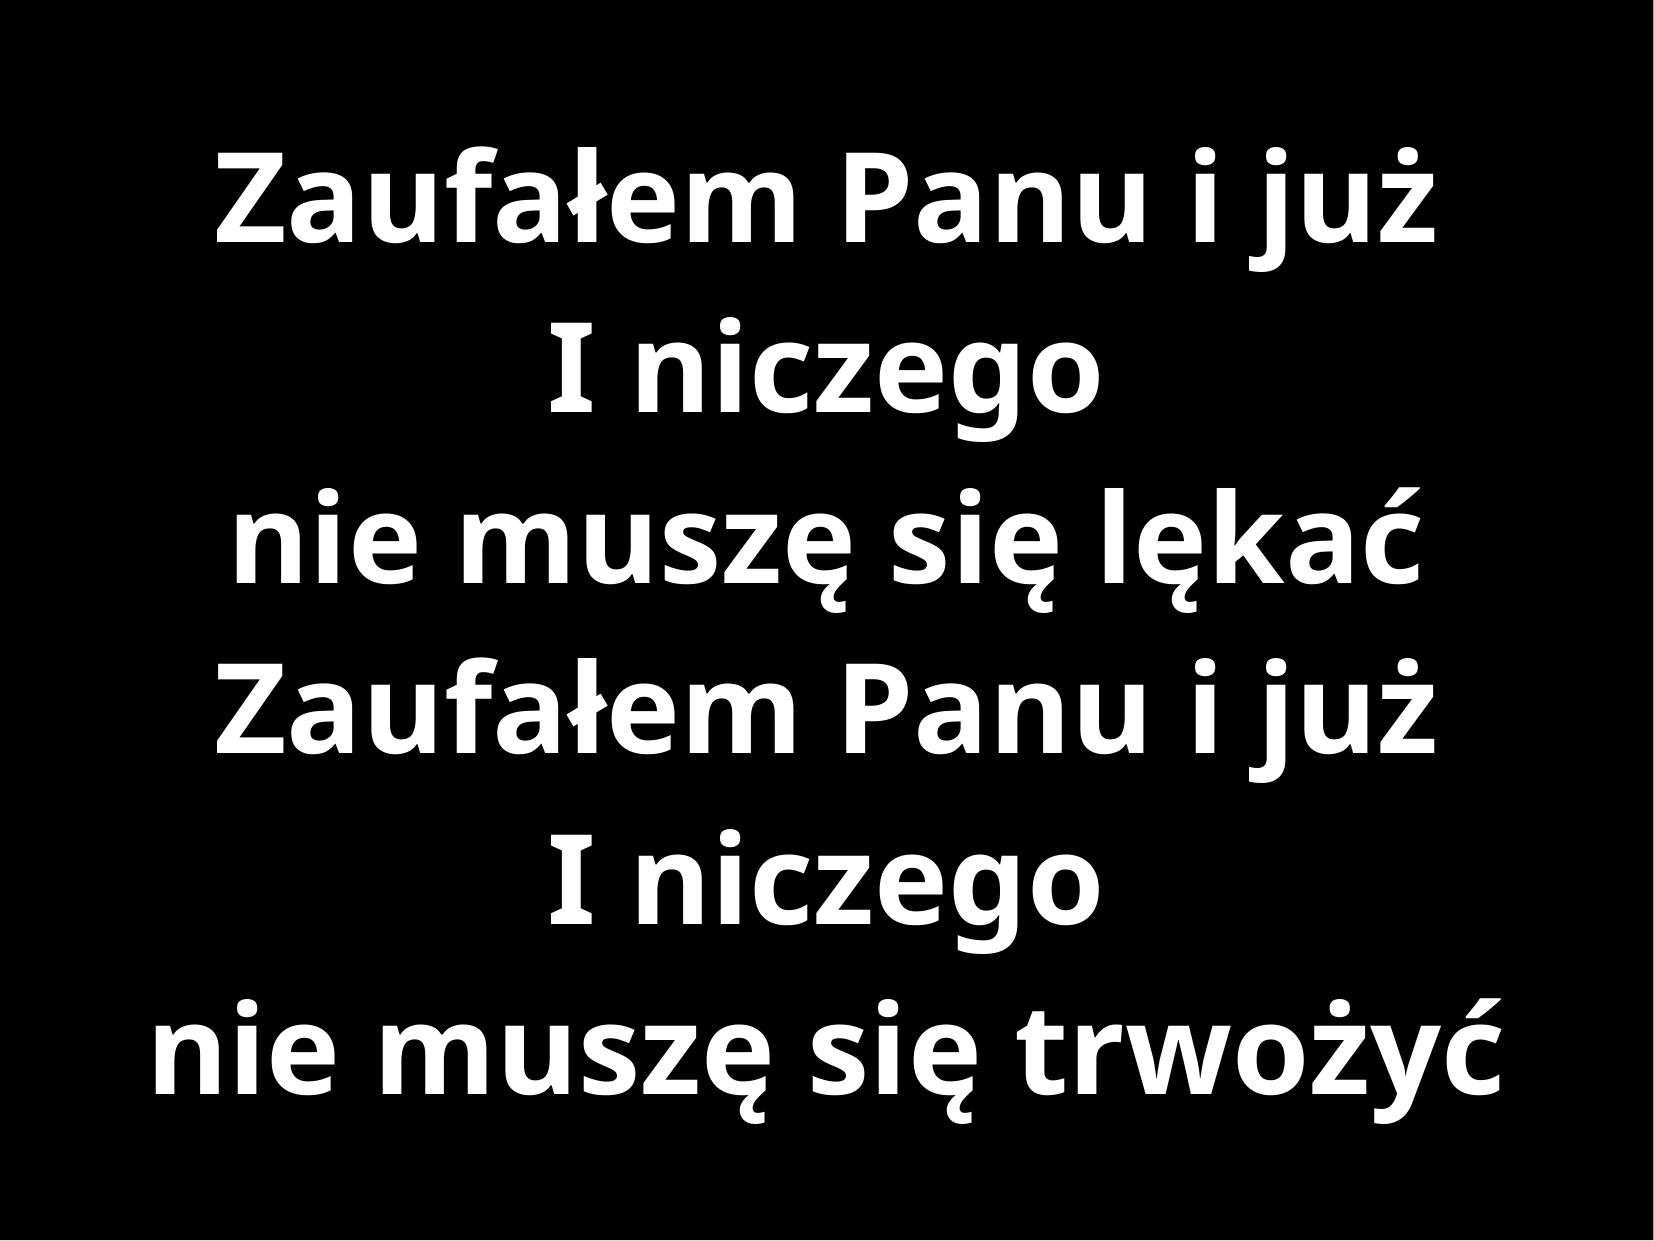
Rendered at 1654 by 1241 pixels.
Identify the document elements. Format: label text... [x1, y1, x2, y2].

title Zaufałem Panu i już I niczego nie muszę się lękać Zaufałem Panu i już I niczego nie muszę się trwożyć [0, 0, 1654, 1241]
